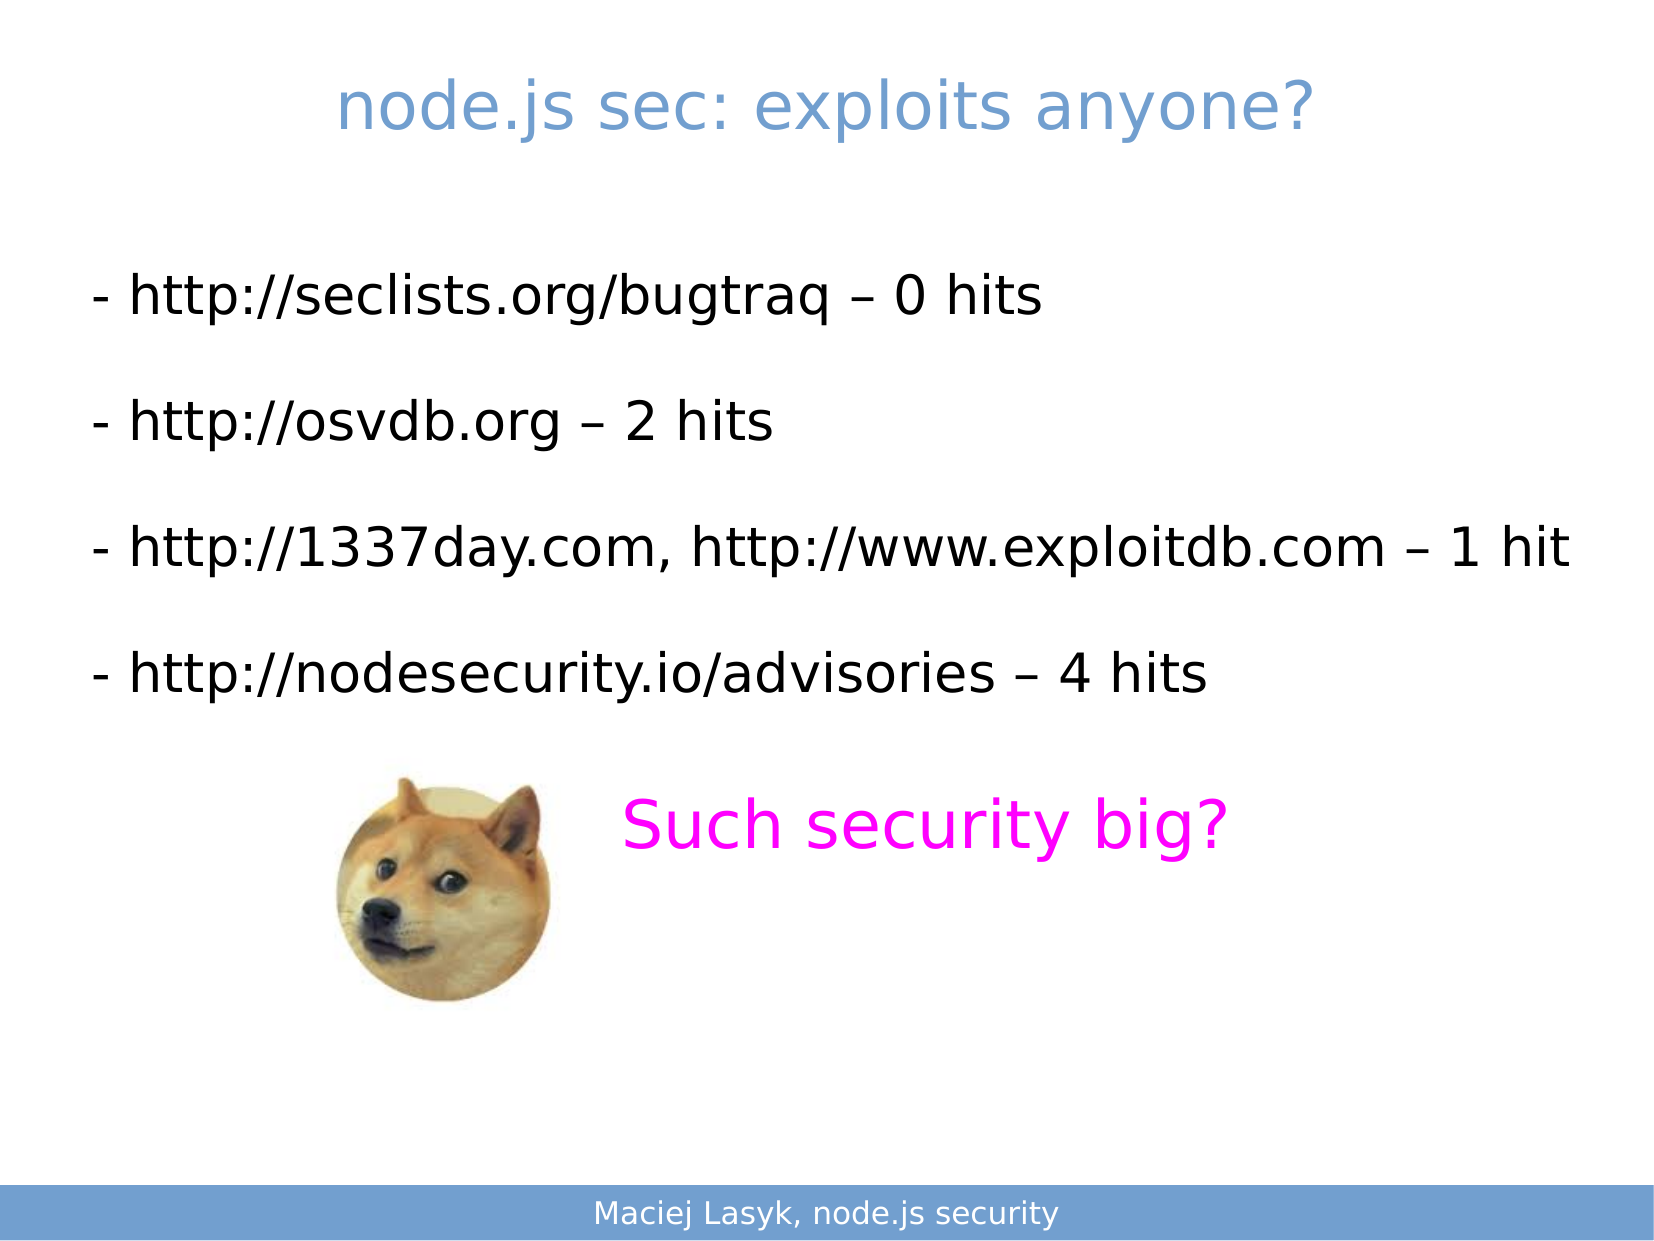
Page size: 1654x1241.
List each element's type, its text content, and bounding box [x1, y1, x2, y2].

text_box [0, 1185, 1654, 1241]
picture [285, 734, 604, 1054]
text_box node.js sec: exploits anyone? [320, 60, 1333, 153]
text_box Maciej Lasyk, node.js security [578, 1188, 1076, 1240]
text_box - http://seclists.org/bugtraq – 0 hits - http://osvdb.org – 2 hits - http://1337day.com, http://www.exploitdb.com – 1 hit - http://nodesecurity.io/advisories – 4 hits [76, 193, 1589, 650]
text_box Such security big? [606, 778, 1248, 872]
